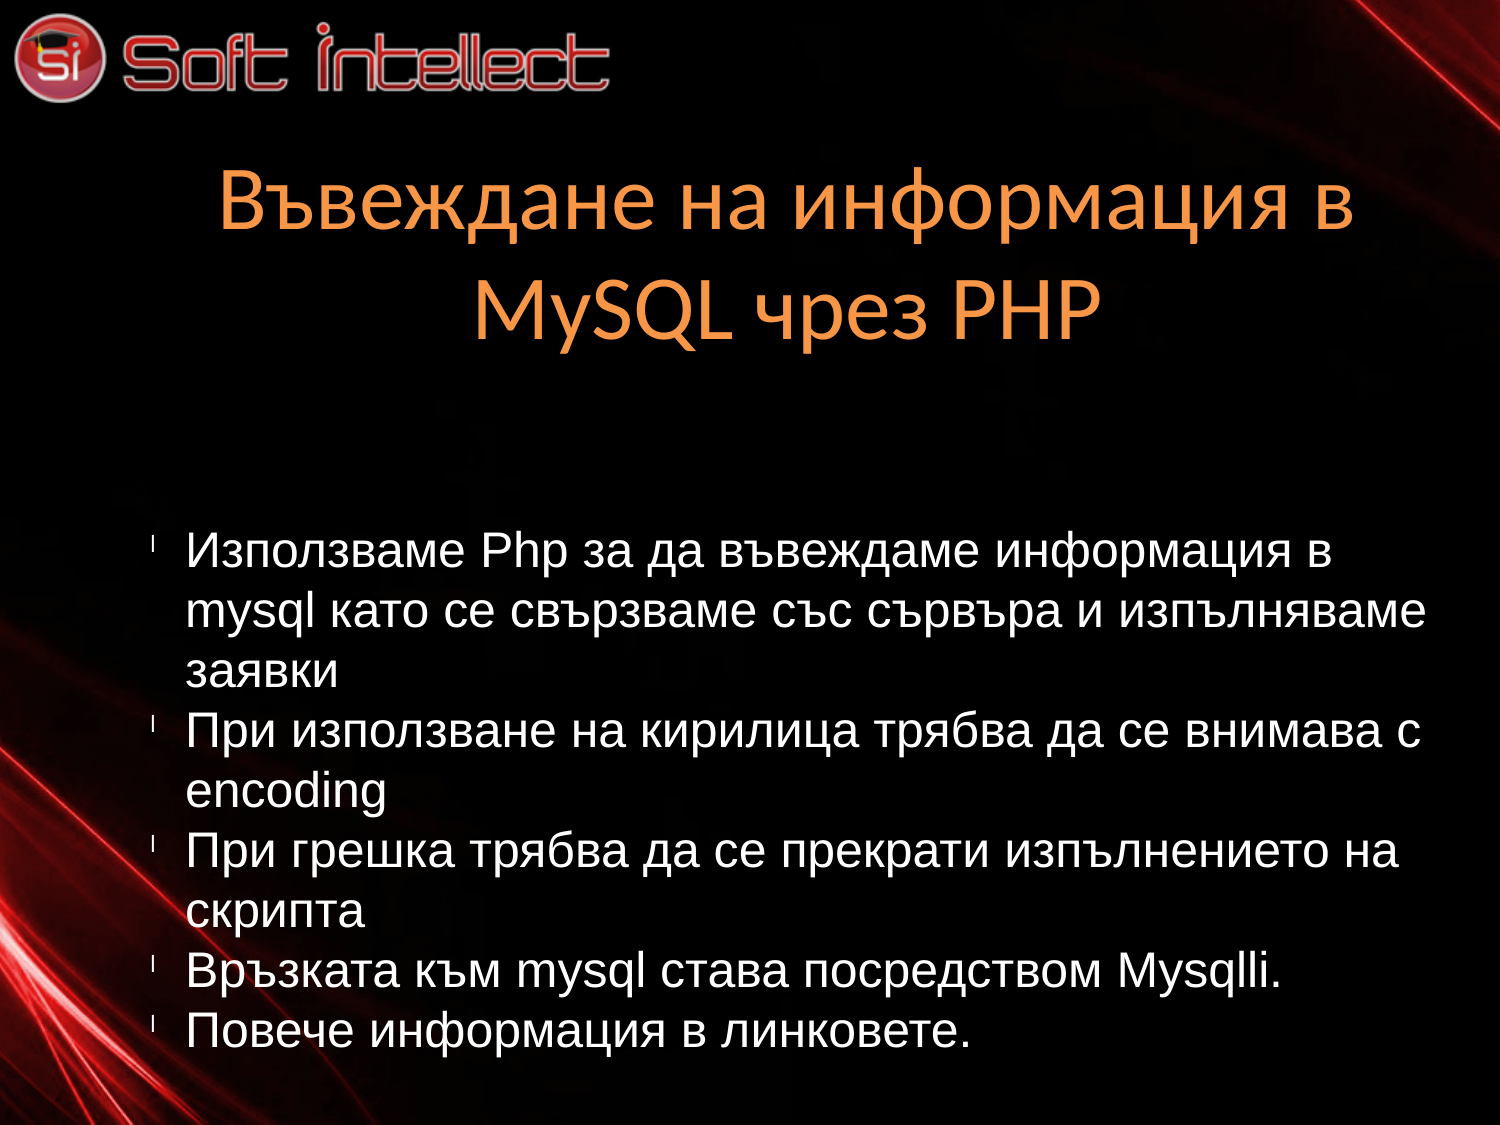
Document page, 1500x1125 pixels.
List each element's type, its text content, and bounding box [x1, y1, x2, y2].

picture [0, 0, 1500, 1125]
text_box Използваме Php за да въвеждаме информация в mysql като се свързваме със сървъра и изпълняваме заявки При използване на кирилица трябва да се внимава с encoding При грешка трябва да се прекрати изпълнението на скрипта Връзката към mysql става посредством Mysqlli. Повече информация в линковете. [134, 509, 1470, 1125]
text_box Въвеждане на информация в MySQL чрез PHP [150, 127, 1425, 368]
